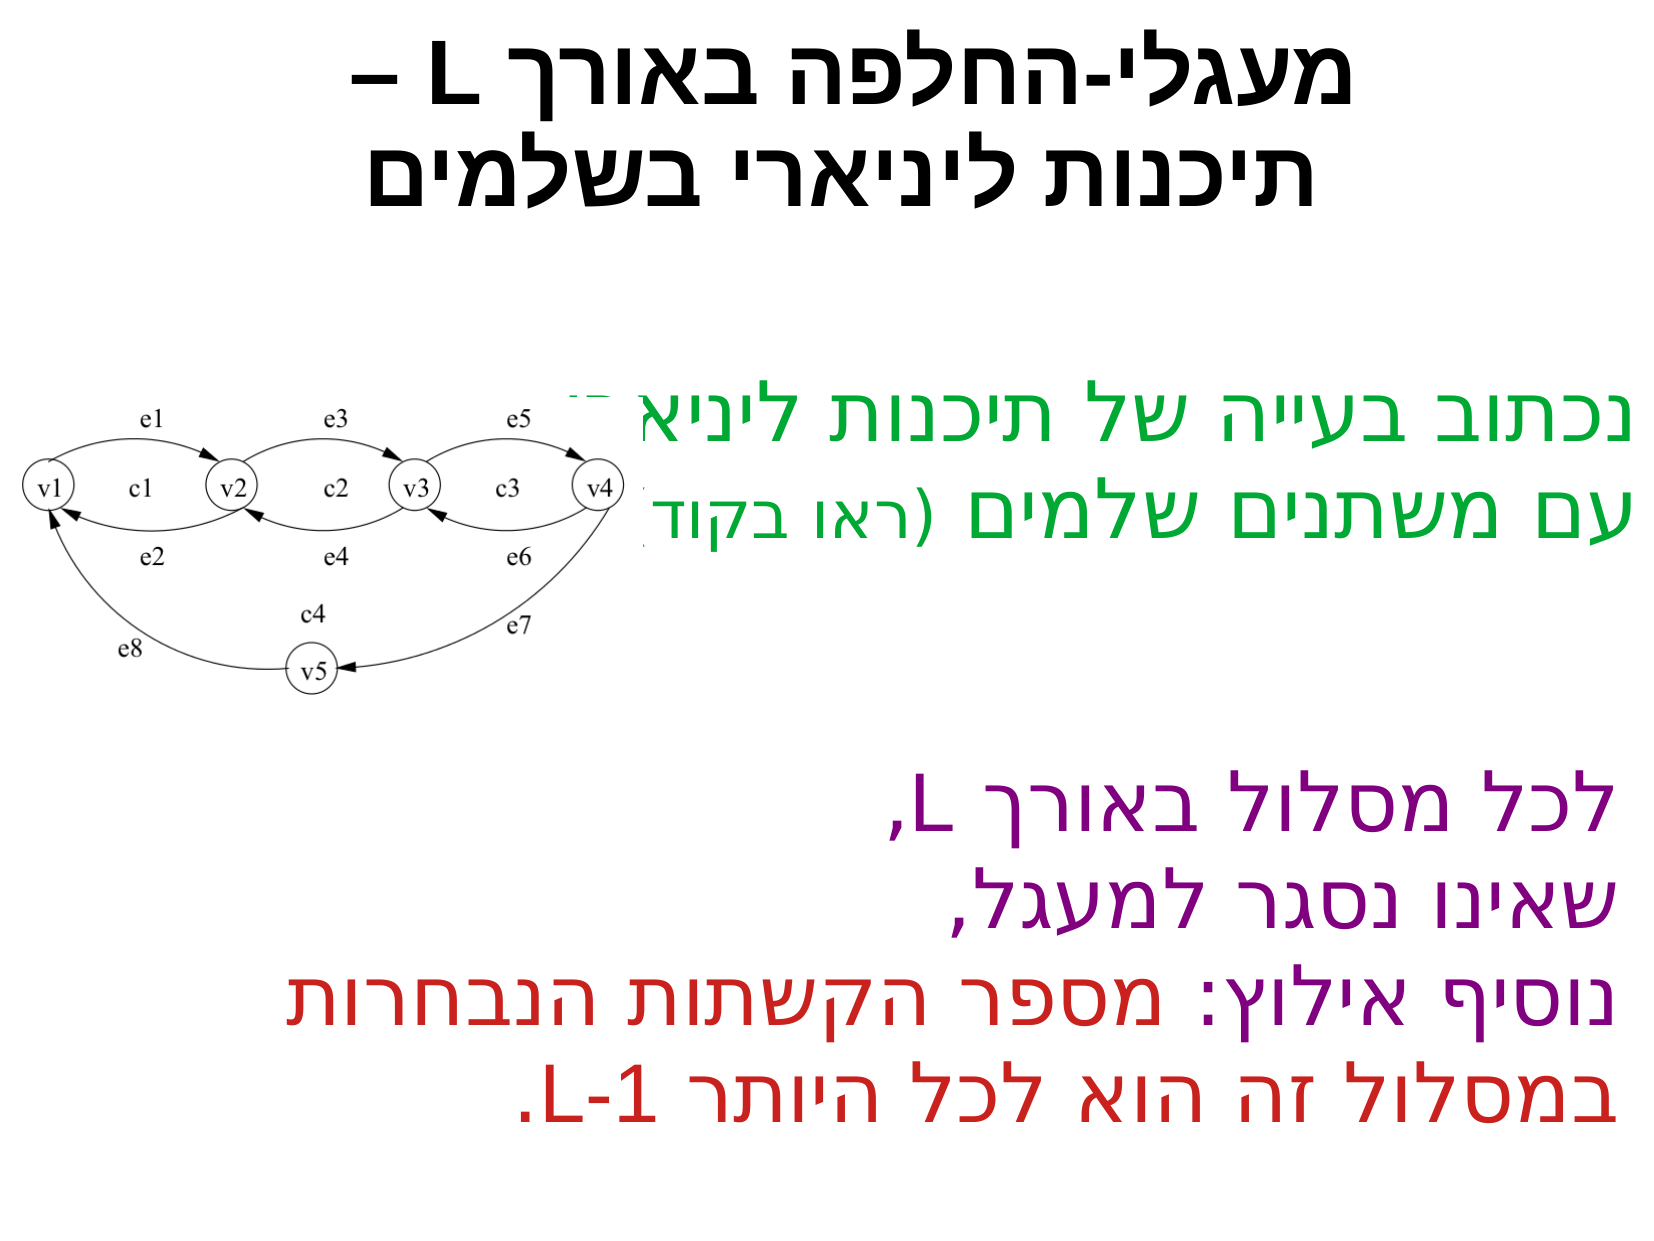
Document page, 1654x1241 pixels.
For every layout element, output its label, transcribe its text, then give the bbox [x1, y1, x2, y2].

picture [0, 397, 643, 706]
title מעגלי-החלפה באורך L – תיכנות ליניארי בשלמים [30, 21, 1654, 227]
text_box לכל מסלול באורך L, שאינו נסגר למעגל, נוסיף אילוץ: מספר הקשתות הנבחרות במסלול זה הוא לכל היותר L-1. [180, 746, 1636, 1142]
text_box נכתוב בעייה של תיכנות ליניארי עם משתנים שלמים (ראו בקוד). [198, 356, 1654, 556]
